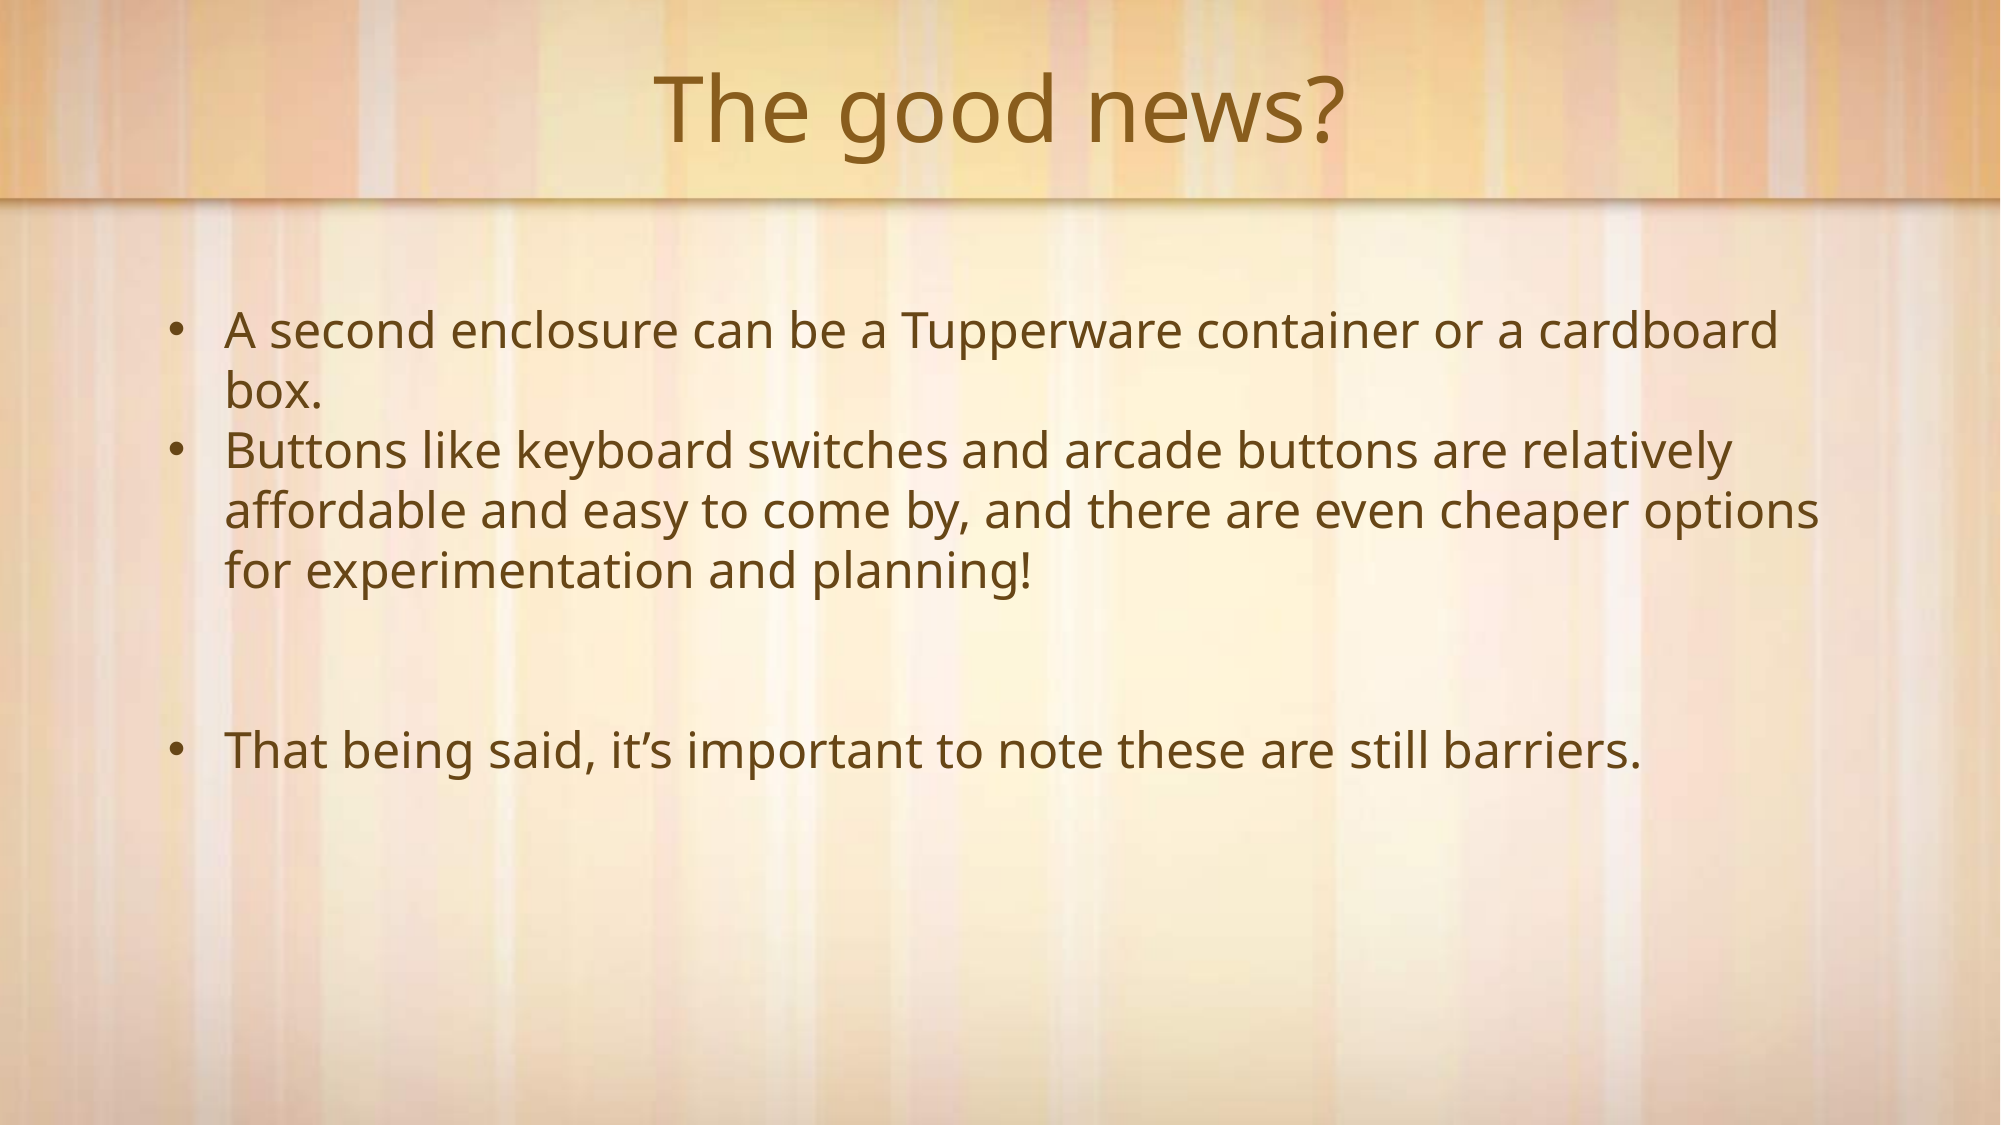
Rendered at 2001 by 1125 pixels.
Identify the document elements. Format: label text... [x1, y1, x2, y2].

picture [0, 0, 2001, 1125]
list A second enclosure can be a Tupperware container or a cardboard box. Buttons like keyboard switches and arcade buttons are relatively affordable and easy to come by, and there are even cheaper options for experimentation and planning! That being said, it’s important to note these are still barriers. [152, 290, 1848, 1000]
title The good news? [151, 19, 1849, 192]
